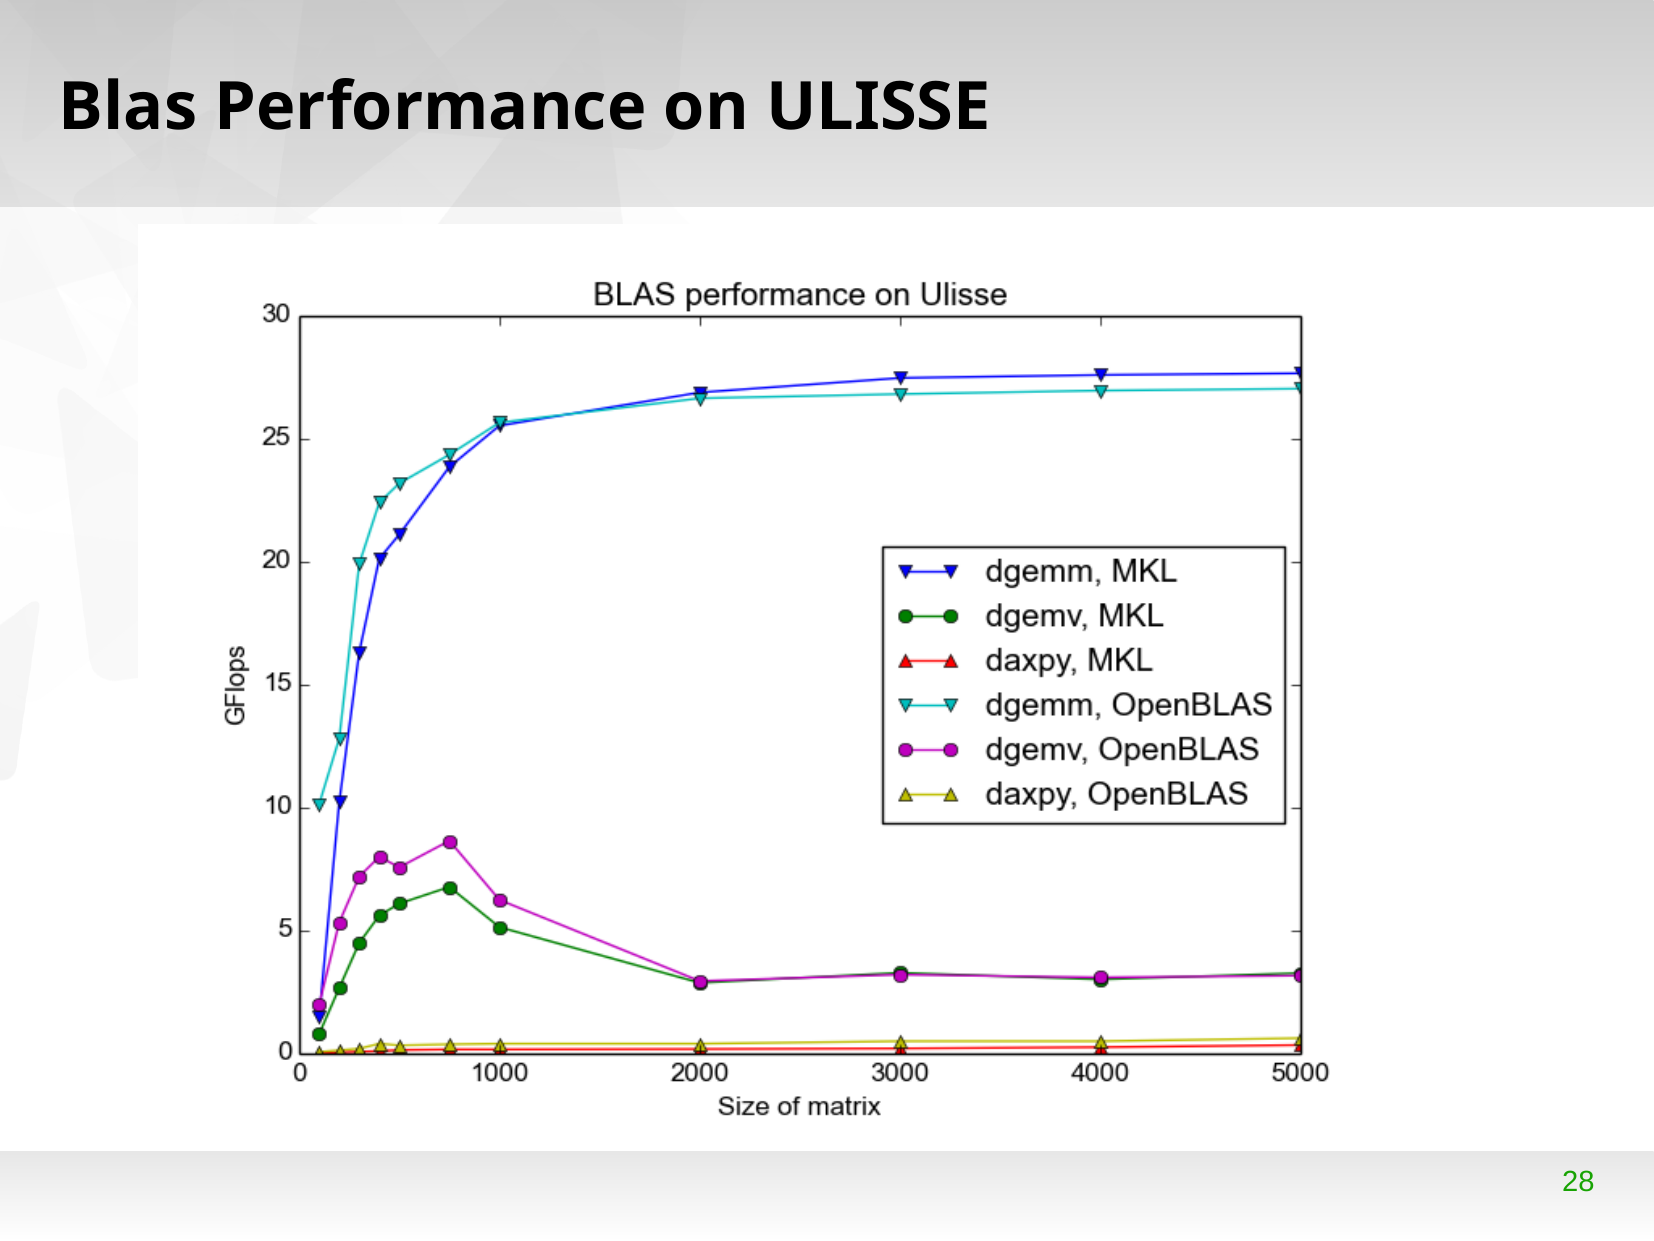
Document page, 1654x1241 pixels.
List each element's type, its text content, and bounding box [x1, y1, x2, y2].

title Blas Performance on ULISSE [59, 29, 1595, 178]
picture [0, 0, 1430, 1146]
